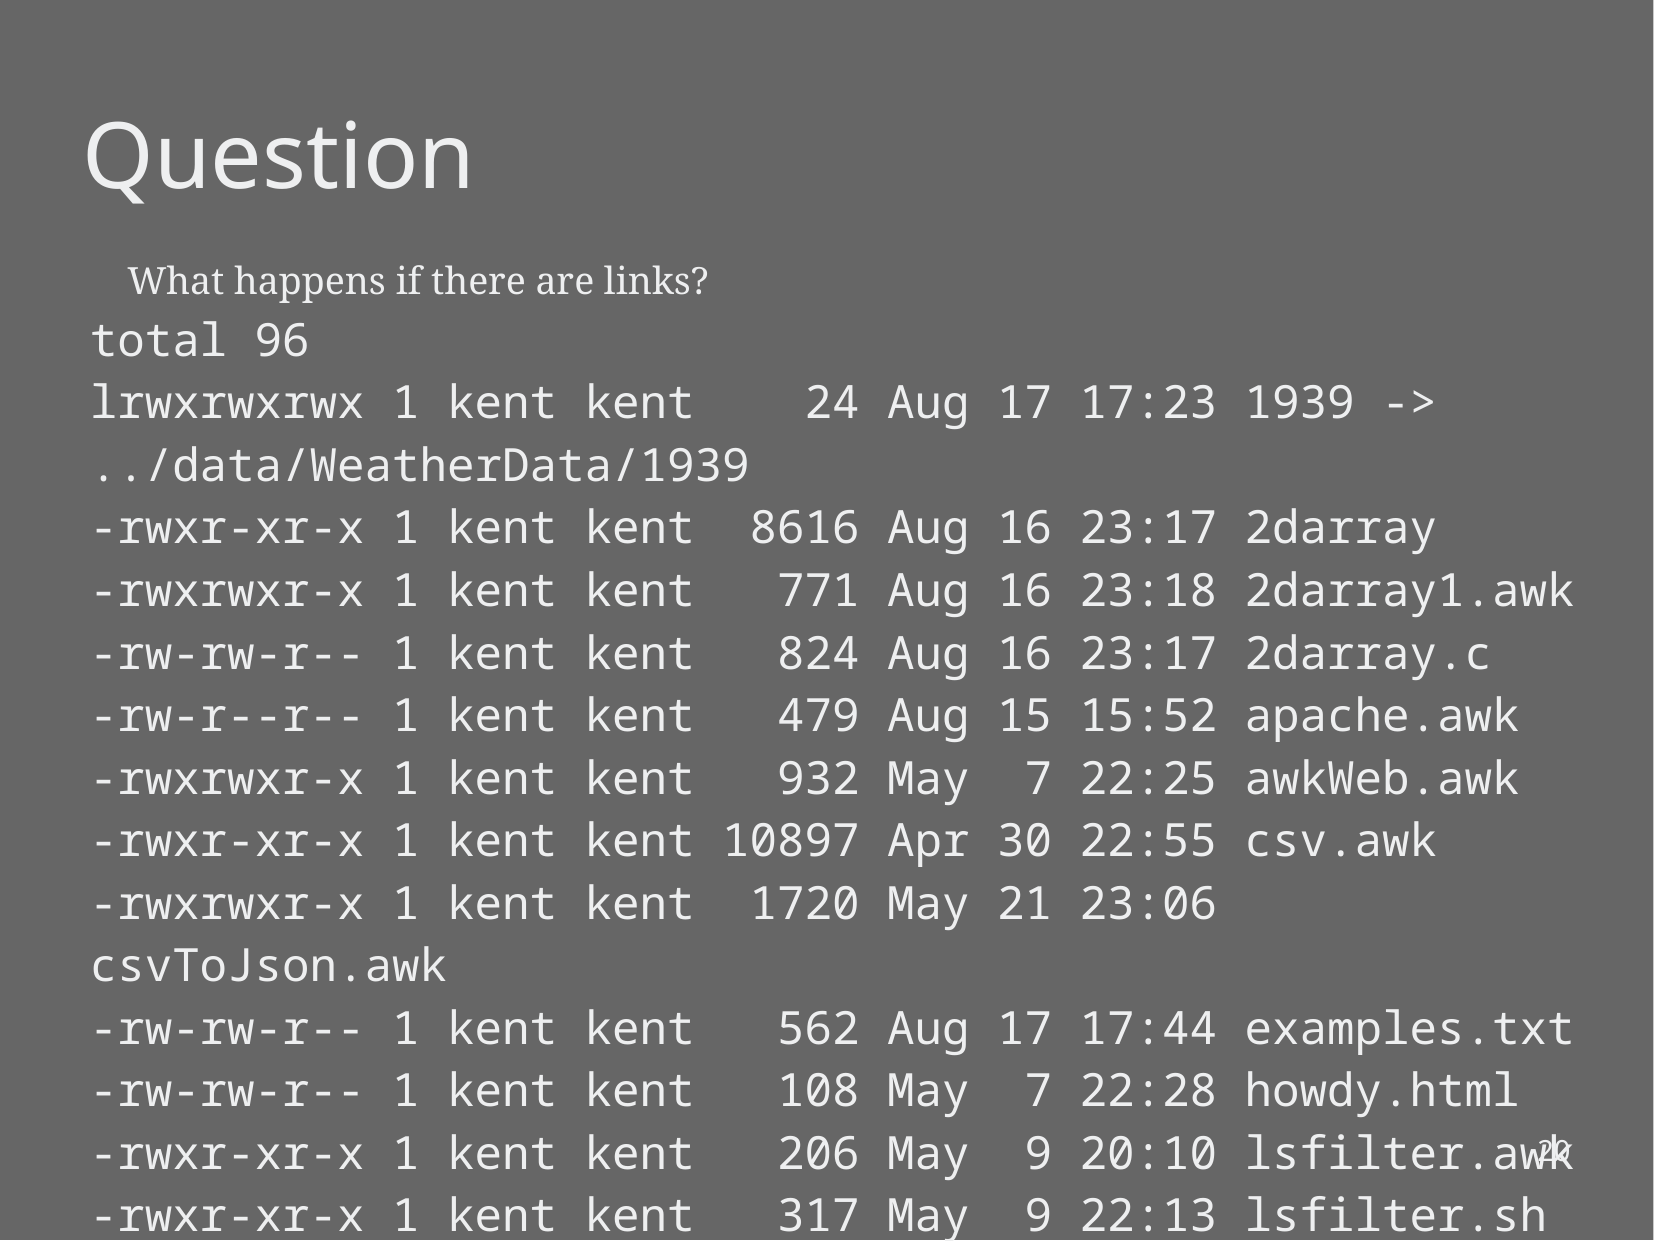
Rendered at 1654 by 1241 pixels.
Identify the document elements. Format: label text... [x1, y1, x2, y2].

title Question [82, 49, 1571, 257]
text_box What happens if there are links? [112, 247, 1163, 300]
text_box total 96 lrwxrwxrwx 1 kent kent 24 Aug 17 17:23 1939 -> ../data/WeatherData/1939 -rwxr-xr-x 1 kent kent 8616 Aug 16 23:17 2darray -rwxrwxr-x 1 kent kent 771 Aug 16 23:18 2darray1.awk -rw-rw-r-- 1 kent kent 824 Aug 16 23:17 2darray.c -rw-r--r-- 1 kent kent 479 Aug 15 15:52 apache.awk -rwxrwxr-x 1 kent kent 932 May 7 22:25 awkWeb.awk -rwxr-xr-x 1 kent kent 10897 Apr 30 22:55 csv.awk -rwxrwxr-x 1 kent kent 1720 May 21 23:06 csvToJson.awk -rw-rw-r-- 1 kent kent 562 Aug 17 17:44 examples.txt -rw-rw-r-- 1 kent kent 108 May 7 22:28 howdy.html -rwxr-xr-x 1 kent kent 206 May 9 20:10 lsfilter.awk -rwxr-xr-x 1 kent kent 317 May 9 22:13 lsfilter.sh [75, 300, 1613, 1241]
